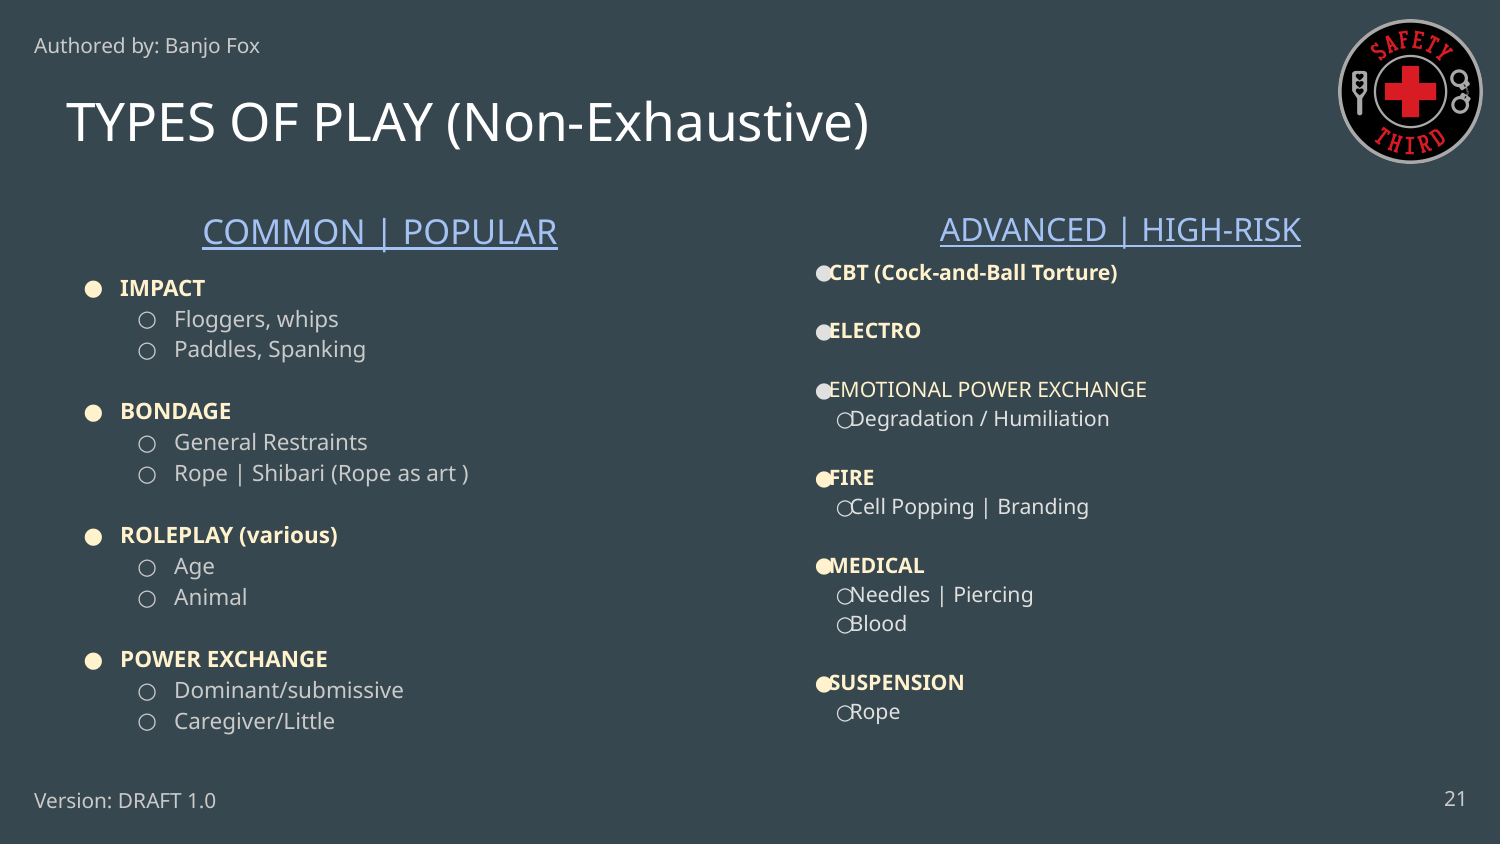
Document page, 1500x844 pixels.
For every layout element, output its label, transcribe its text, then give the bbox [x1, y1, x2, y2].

list COMMON | POPULAR IMPACT Floggers, whips Paddles, Spanking BONDAGE General Restraints Rope | Shibari (Rope as art ) ROLEPLAY (various) Age Animal POWER EXCHANGE Dominant/submissive Caregiver/Little [51, 189, 708, 750]
picture [1338, 19, 1483, 164]
list ADVANCED | HIGH-RISK CBT (Cock-and-Ball Torture) ELECTRO EMOTIONAL POWER EXCHANGE Degradation / Humiliation FIRE Cell Popping | Branding MEDICAL Needles | Piercing Blood SUSPENSION Rope [792, 189, 1449, 750]
slide_number <number> [1392, 767, 1483, 833]
title TYPES OF PLAY (Non-Exhaustive) [51, 72, 1319, 167]
